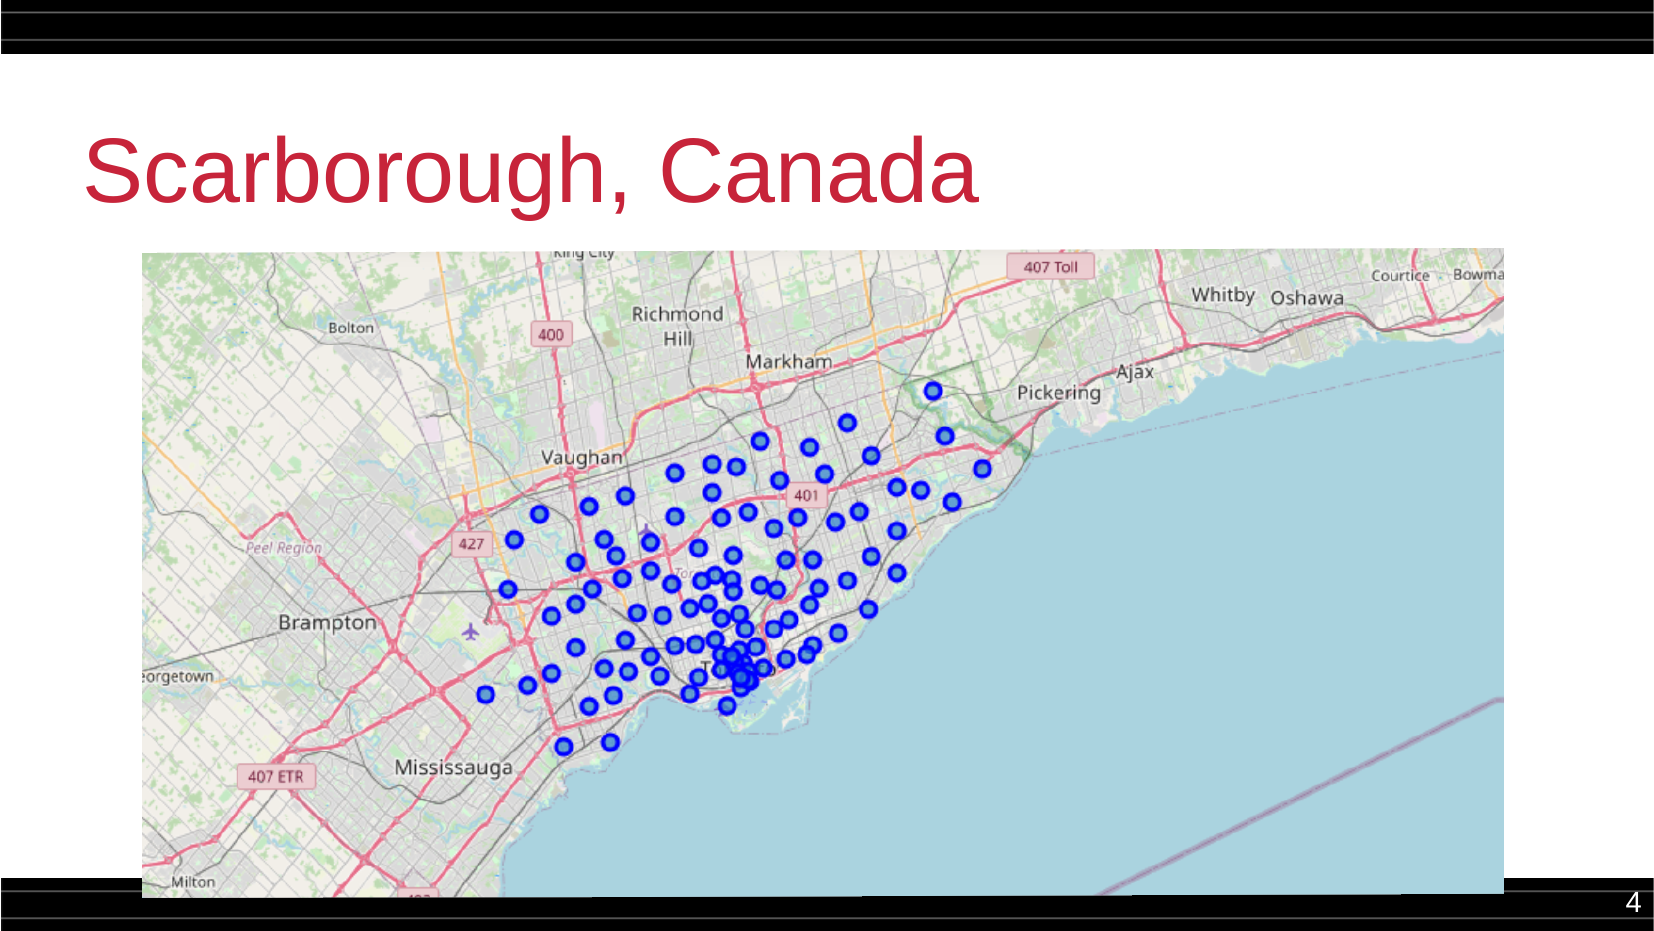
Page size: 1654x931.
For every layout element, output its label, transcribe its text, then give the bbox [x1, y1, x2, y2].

title Scarborough, Canada [82, 92, 1571, 249]
picture [1, 0, 1654, 54]
picture [1, 248, 1654, 931]
